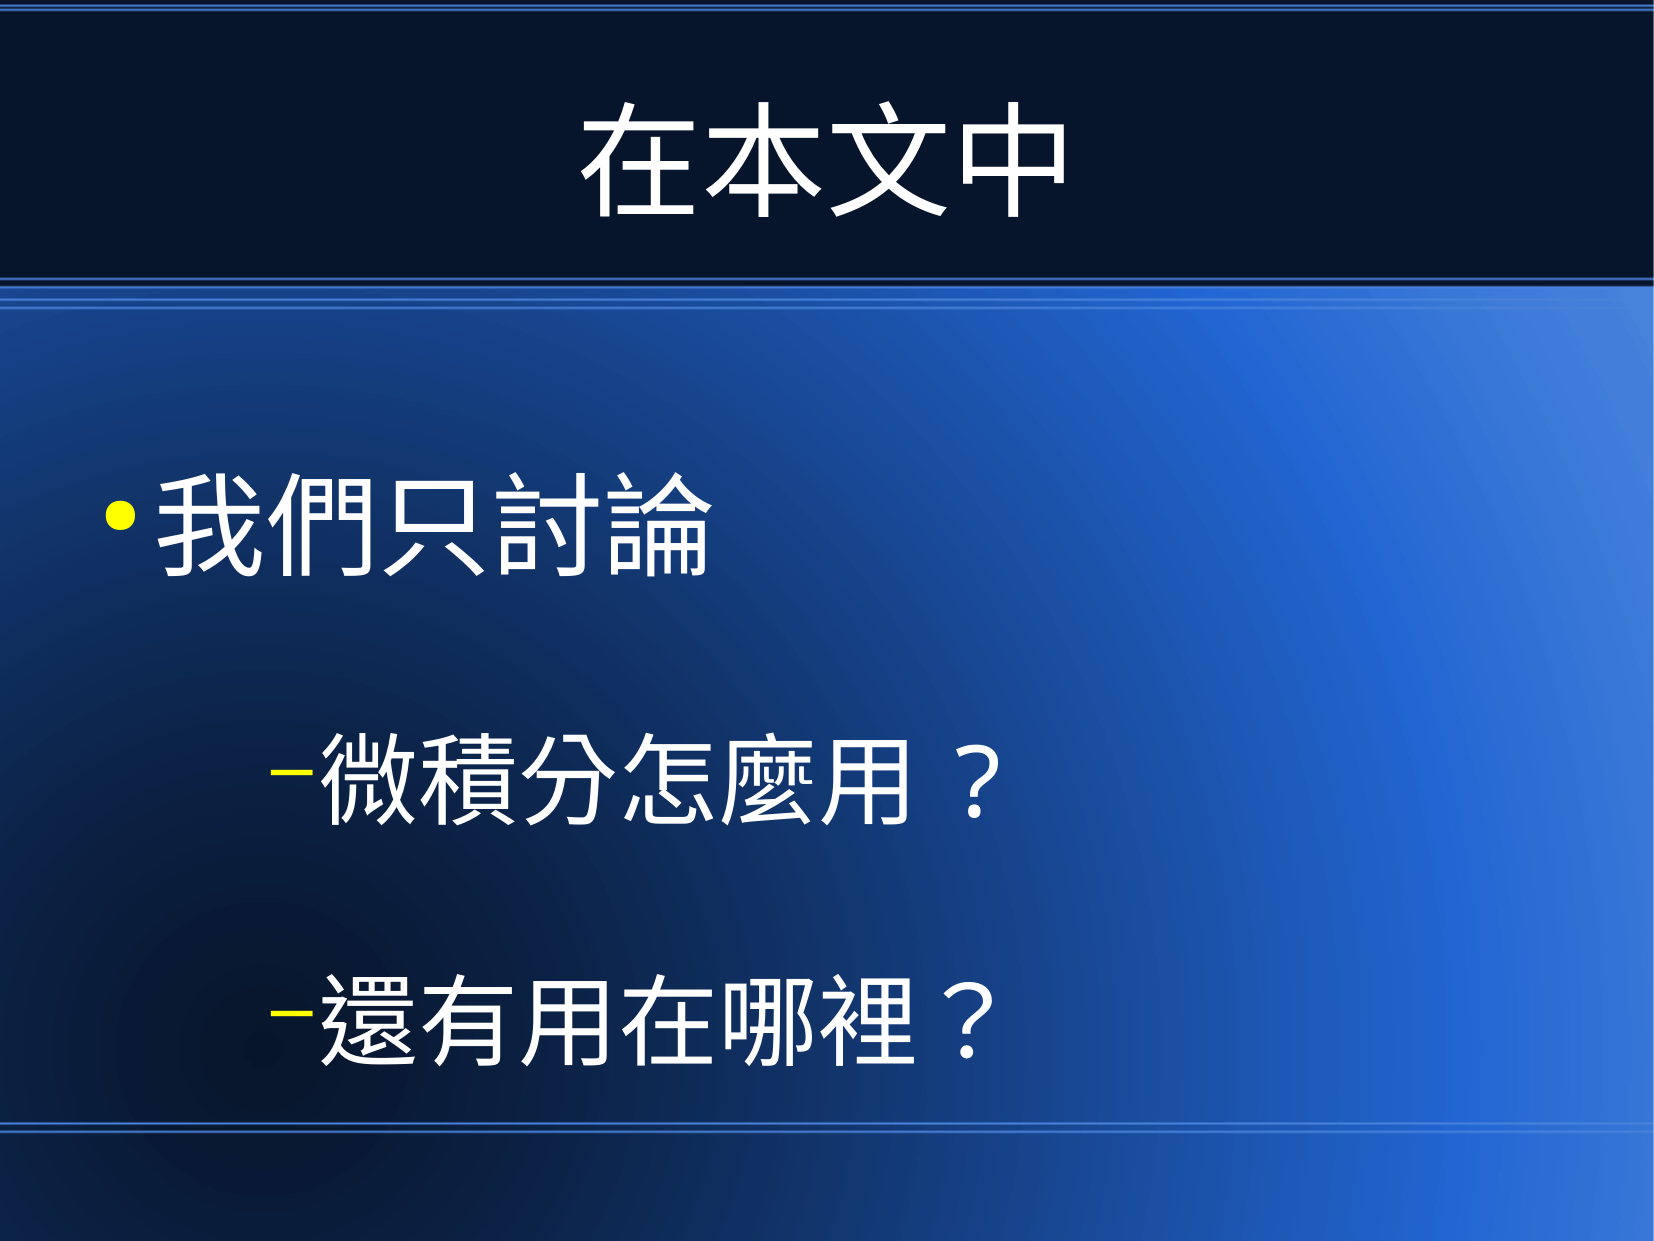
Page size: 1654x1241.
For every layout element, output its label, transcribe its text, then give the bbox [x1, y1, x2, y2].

picture [0, 0, 1654, 1241]
title 在本文中 [82, 49, 1571, 257]
list 我們只討論 微積分怎麼用? 還有用在哪裡？ [82, 355, 1571, 1241]
